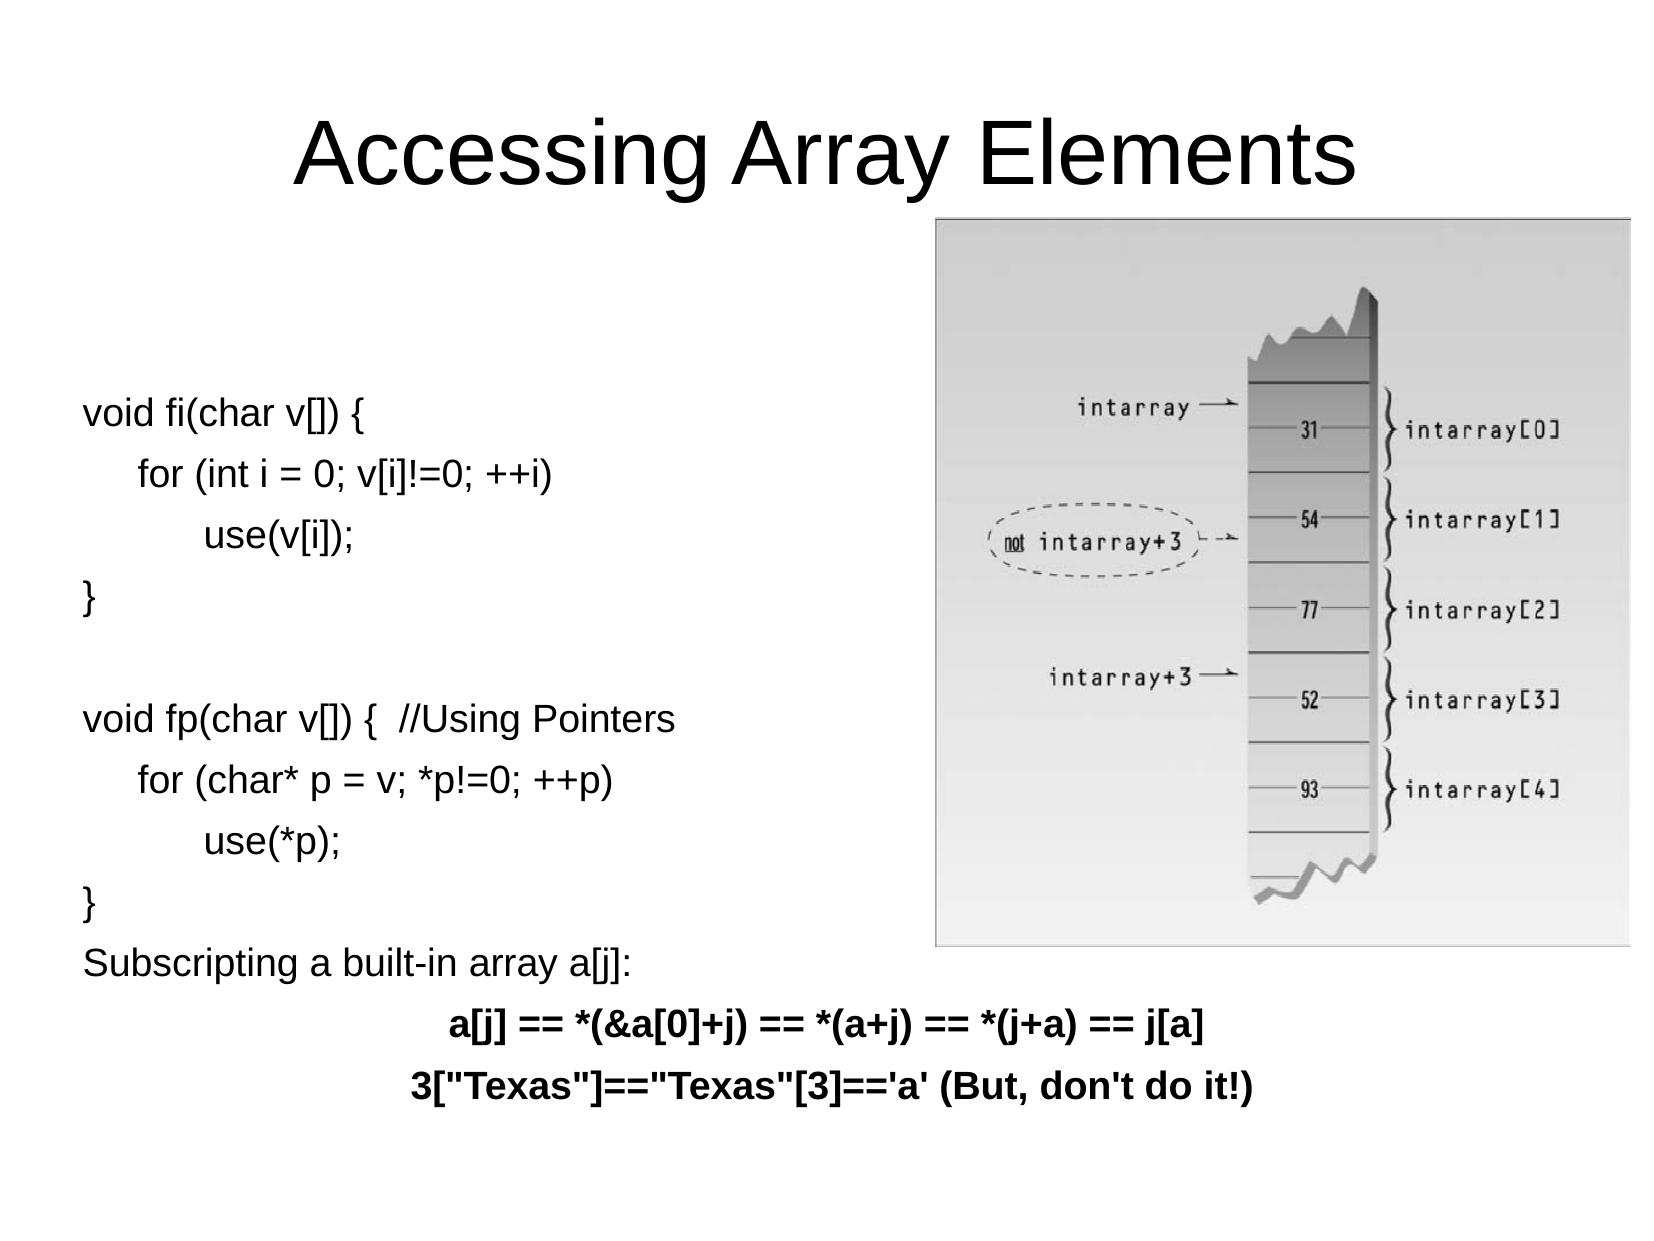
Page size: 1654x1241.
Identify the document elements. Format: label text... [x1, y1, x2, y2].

list void fi(char v[]) { for (int i = 0; v[i]!=0; ++i) use(v[i]); } void fp(char v[]) { //Using Pointers for (char* p = v; *p!=0; ++p) use(*p); } Subscripting a built-in array a[j]: a[j] == *(&a[0]+j) == *(a+j) == *(j+a) == j[a] 3["Texas"]=="Texas"[3]=='a' (But, don't do it!) [82, 390, 1571, 1110]
picture [933, 212, 1633, 952]
title Accessing Array Elements [82, 49, 1571, 257]
